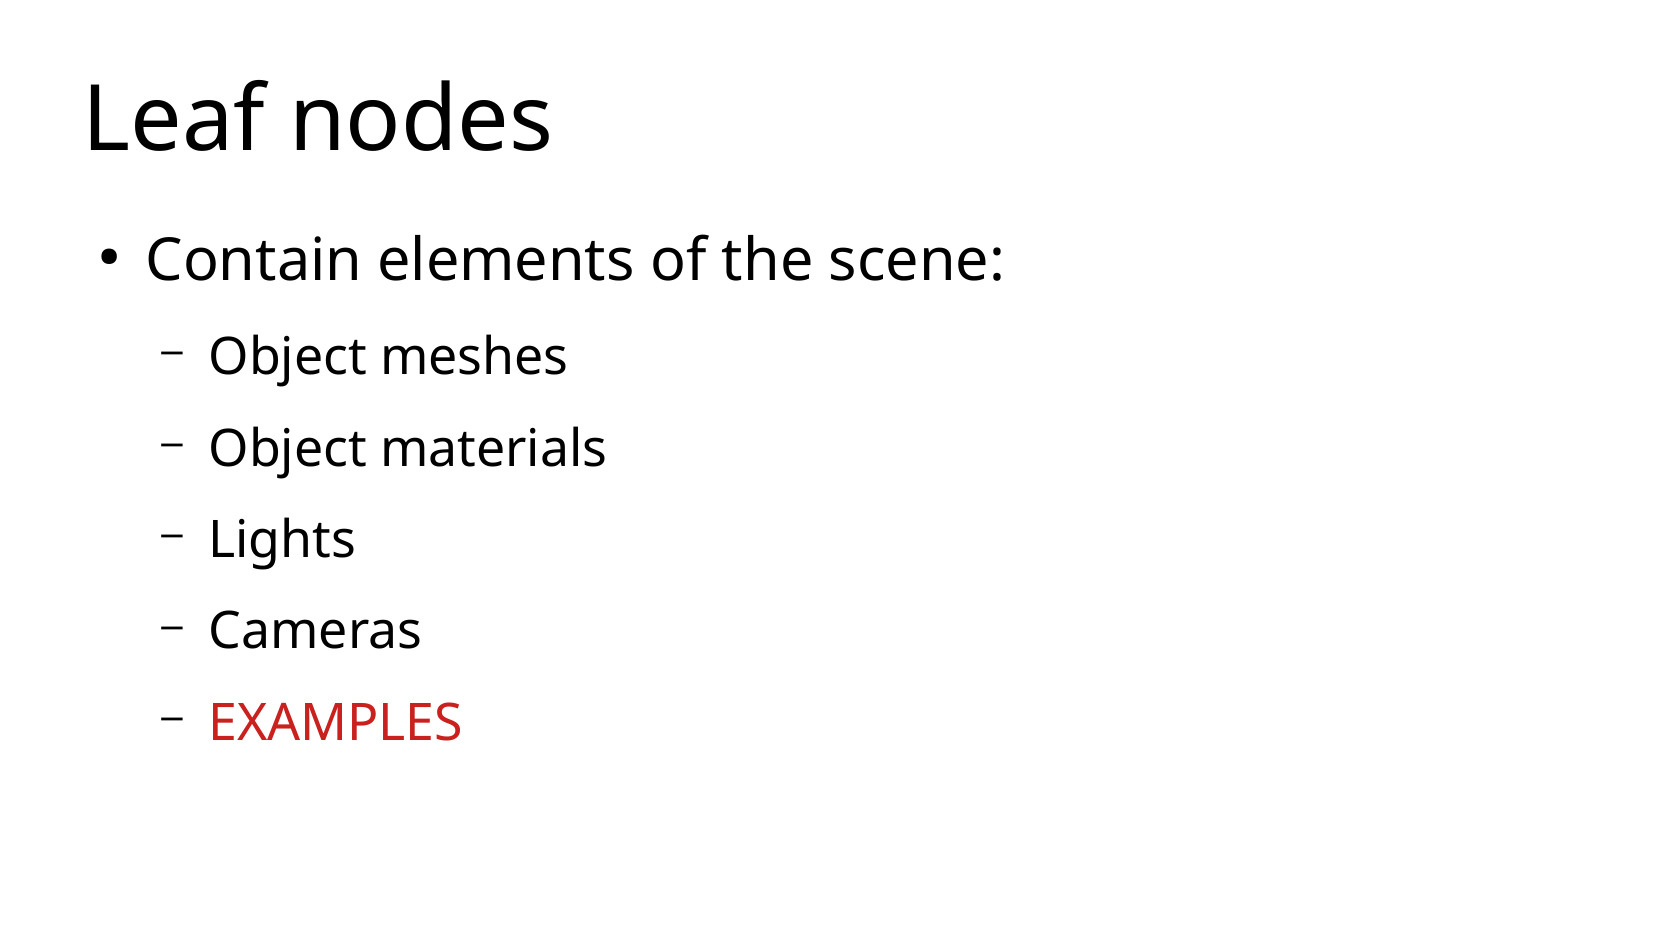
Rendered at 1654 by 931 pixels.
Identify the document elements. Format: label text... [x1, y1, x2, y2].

list Contain elements of the scene: Object meshes Object materials Lights Cameras EXAMPLES [82, 217, 1571, 758]
title Leaf nodes [82, 37, 1571, 193]
